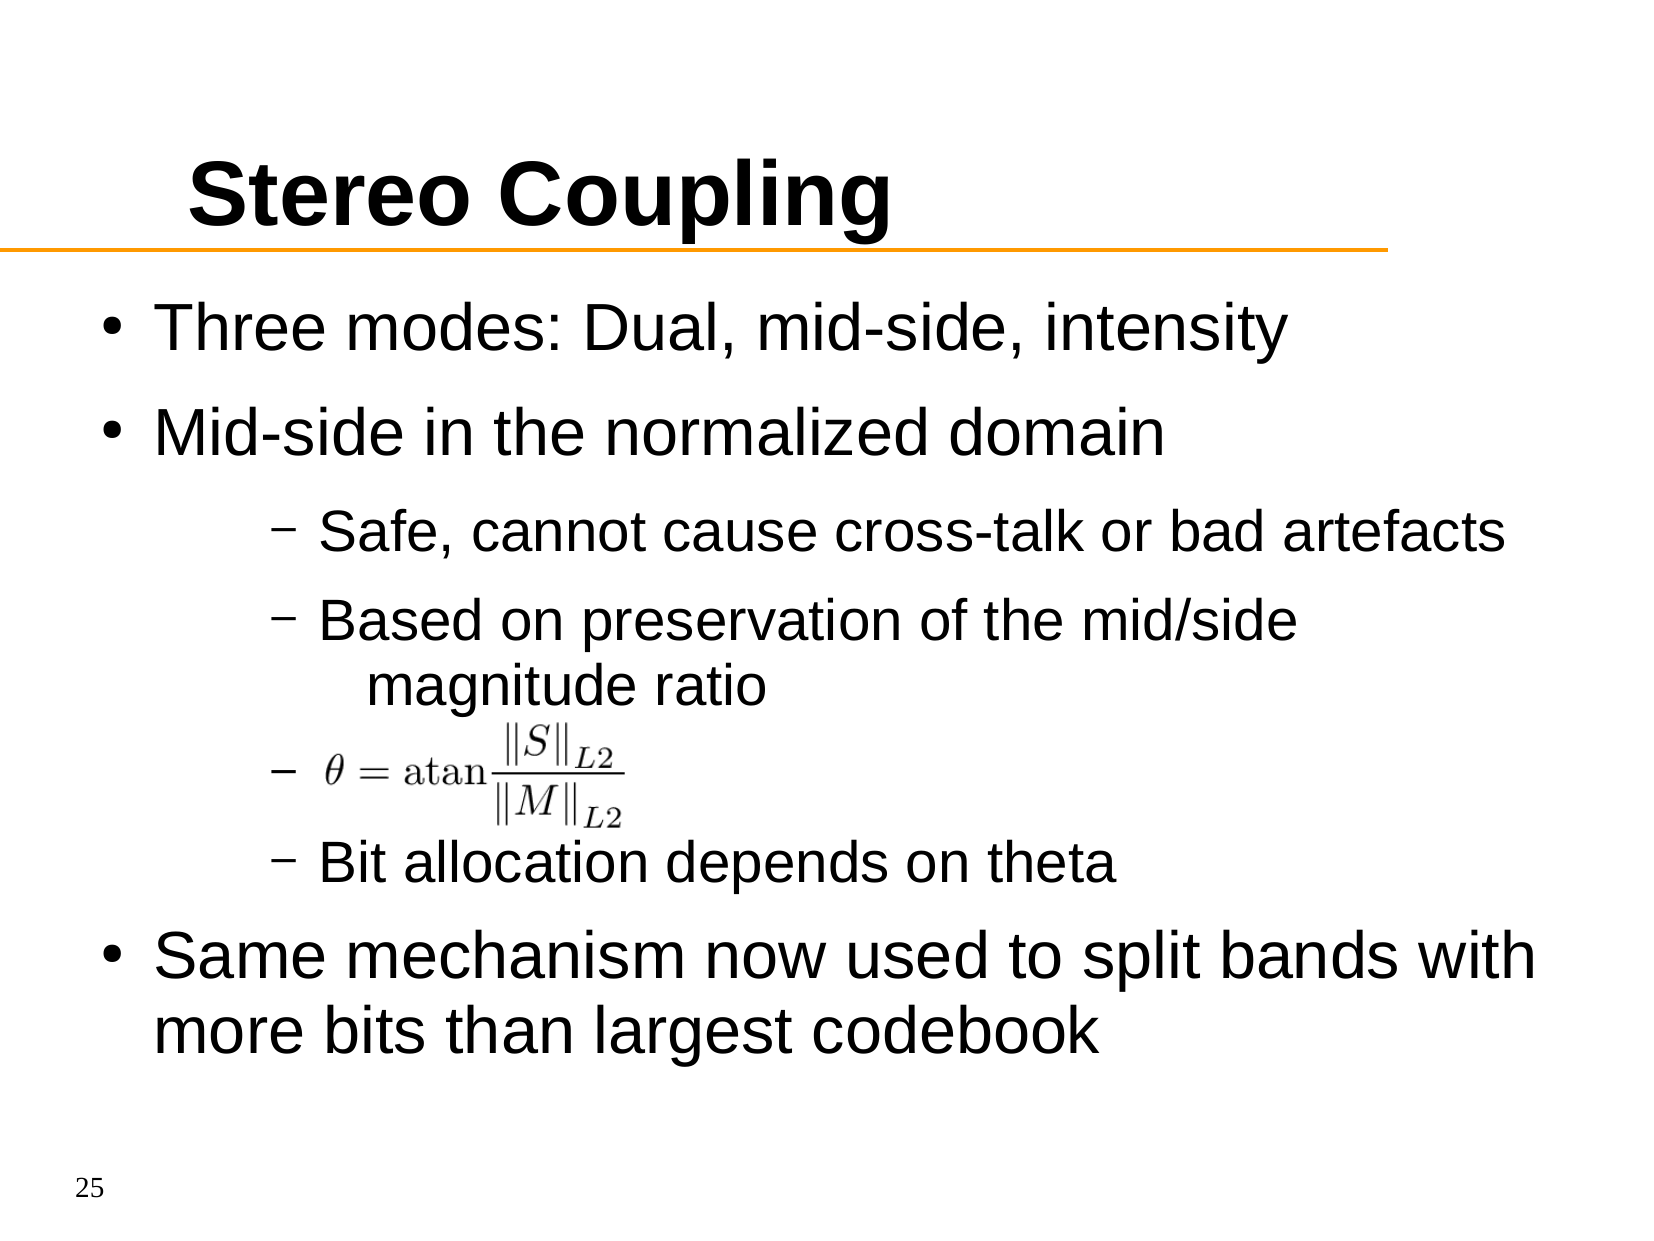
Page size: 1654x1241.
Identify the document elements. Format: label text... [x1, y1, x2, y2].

picture [323, 718, 628, 832]
list Three modes: Dual, mid-side, intensity Mid-side in the normalized domain Safe, cannot cause cross-talk or bad artefacts Based on preservation of the mid/side magnitude ratio Bit allocation depends on theta Same mechanism now used to split bands with more bits than largest codebook [82, 290, 1571, 1109]
title Stereo Coupling [187, 37, 1571, 245]
